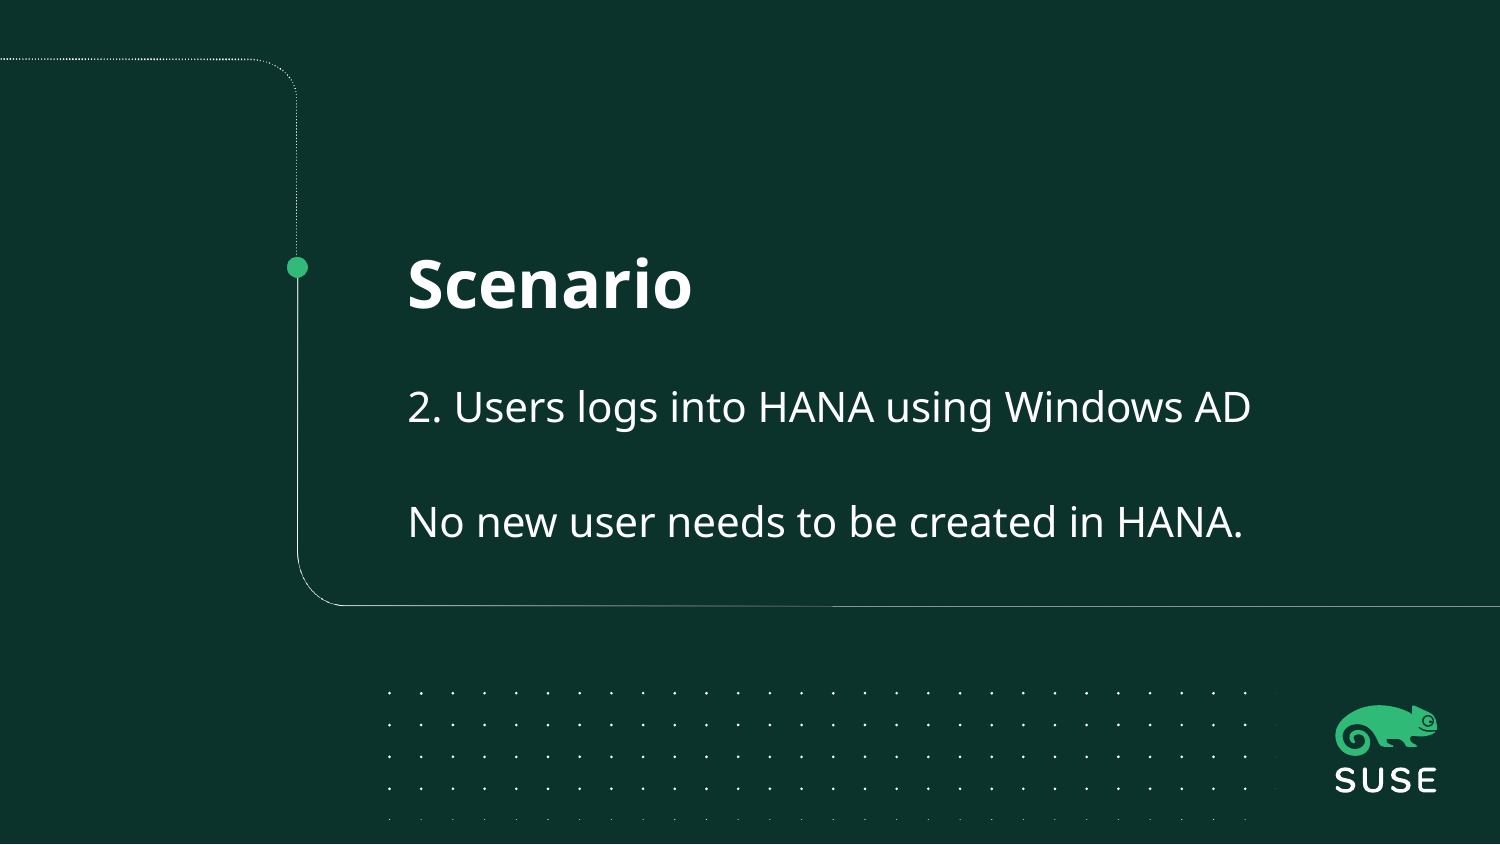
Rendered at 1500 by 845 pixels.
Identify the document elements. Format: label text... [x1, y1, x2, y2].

title Scenario [407, 212, 1312, 354]
list 2. Users logs into HANA using Windows AD No new user needs to be created in HANA. [407, 377, 1312, 585]
picture [0, 58, 1500, 607]
